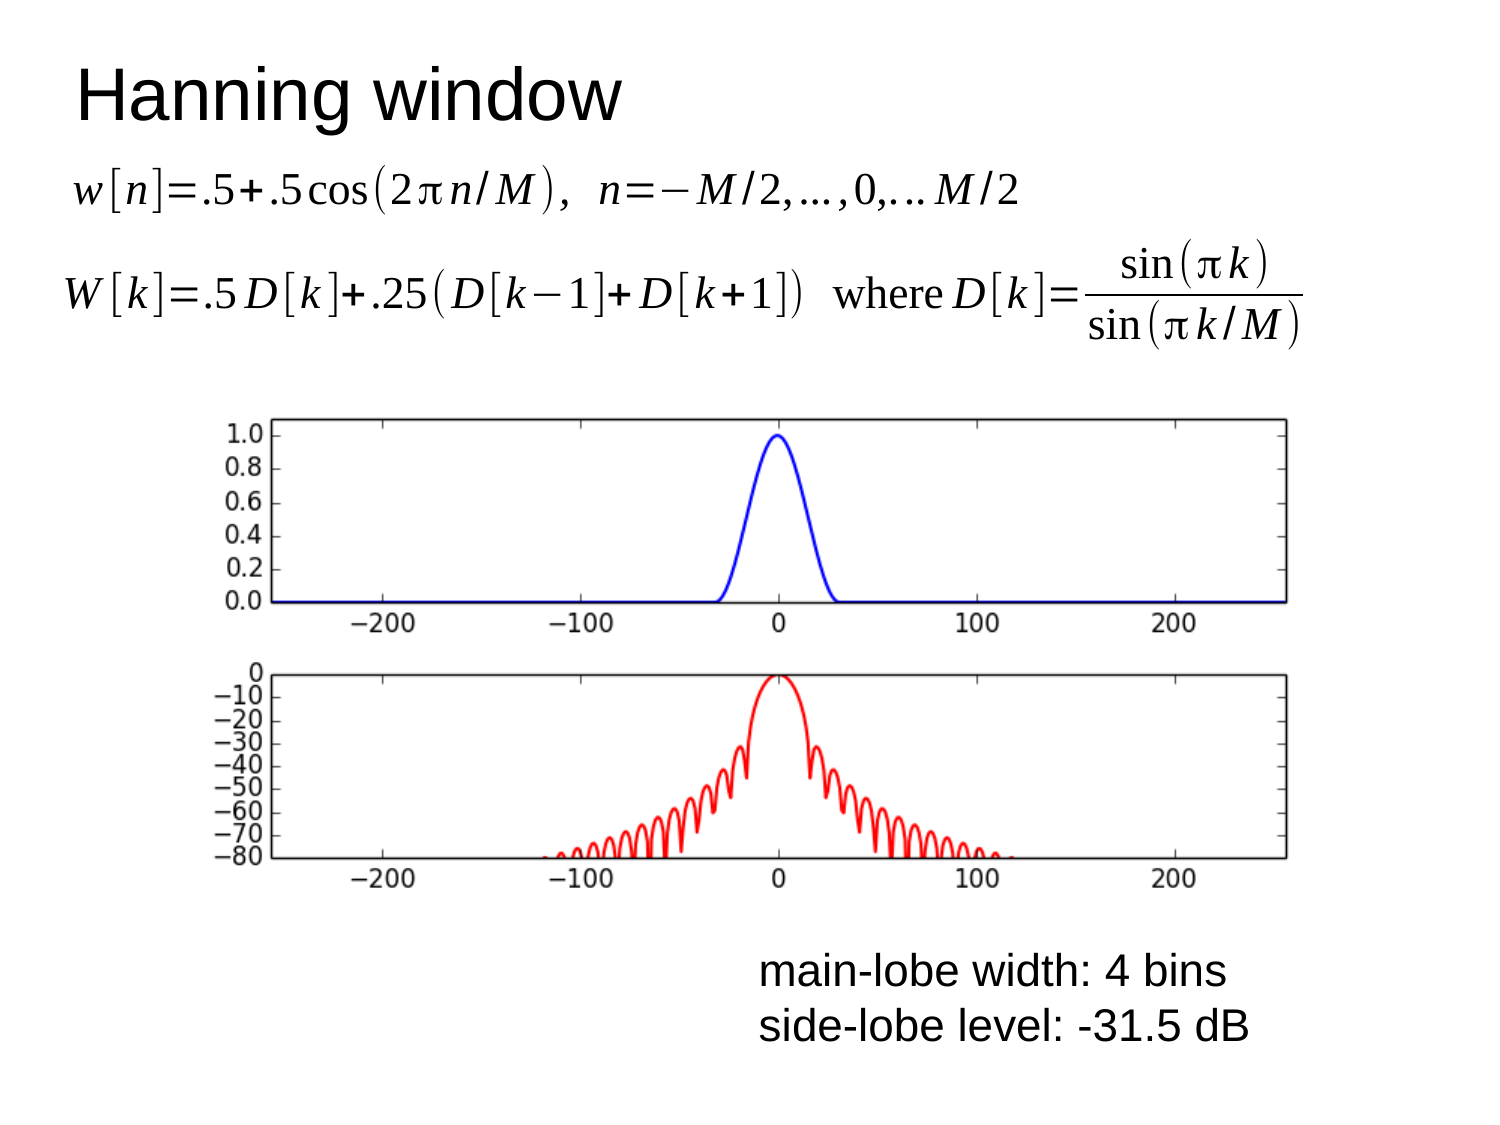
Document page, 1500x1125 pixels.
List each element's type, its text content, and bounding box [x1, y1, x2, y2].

picture [187, 392, 1313, 918]
chart [56, 236, 1312, 354]
text_box main-lobe width: 4 bins side-lobe level: -31.5 dB [744, 929, 1266, 1059]
title Hanning window [75, 27, 1425, 163]
chart [65, 162, 1026, 218]
